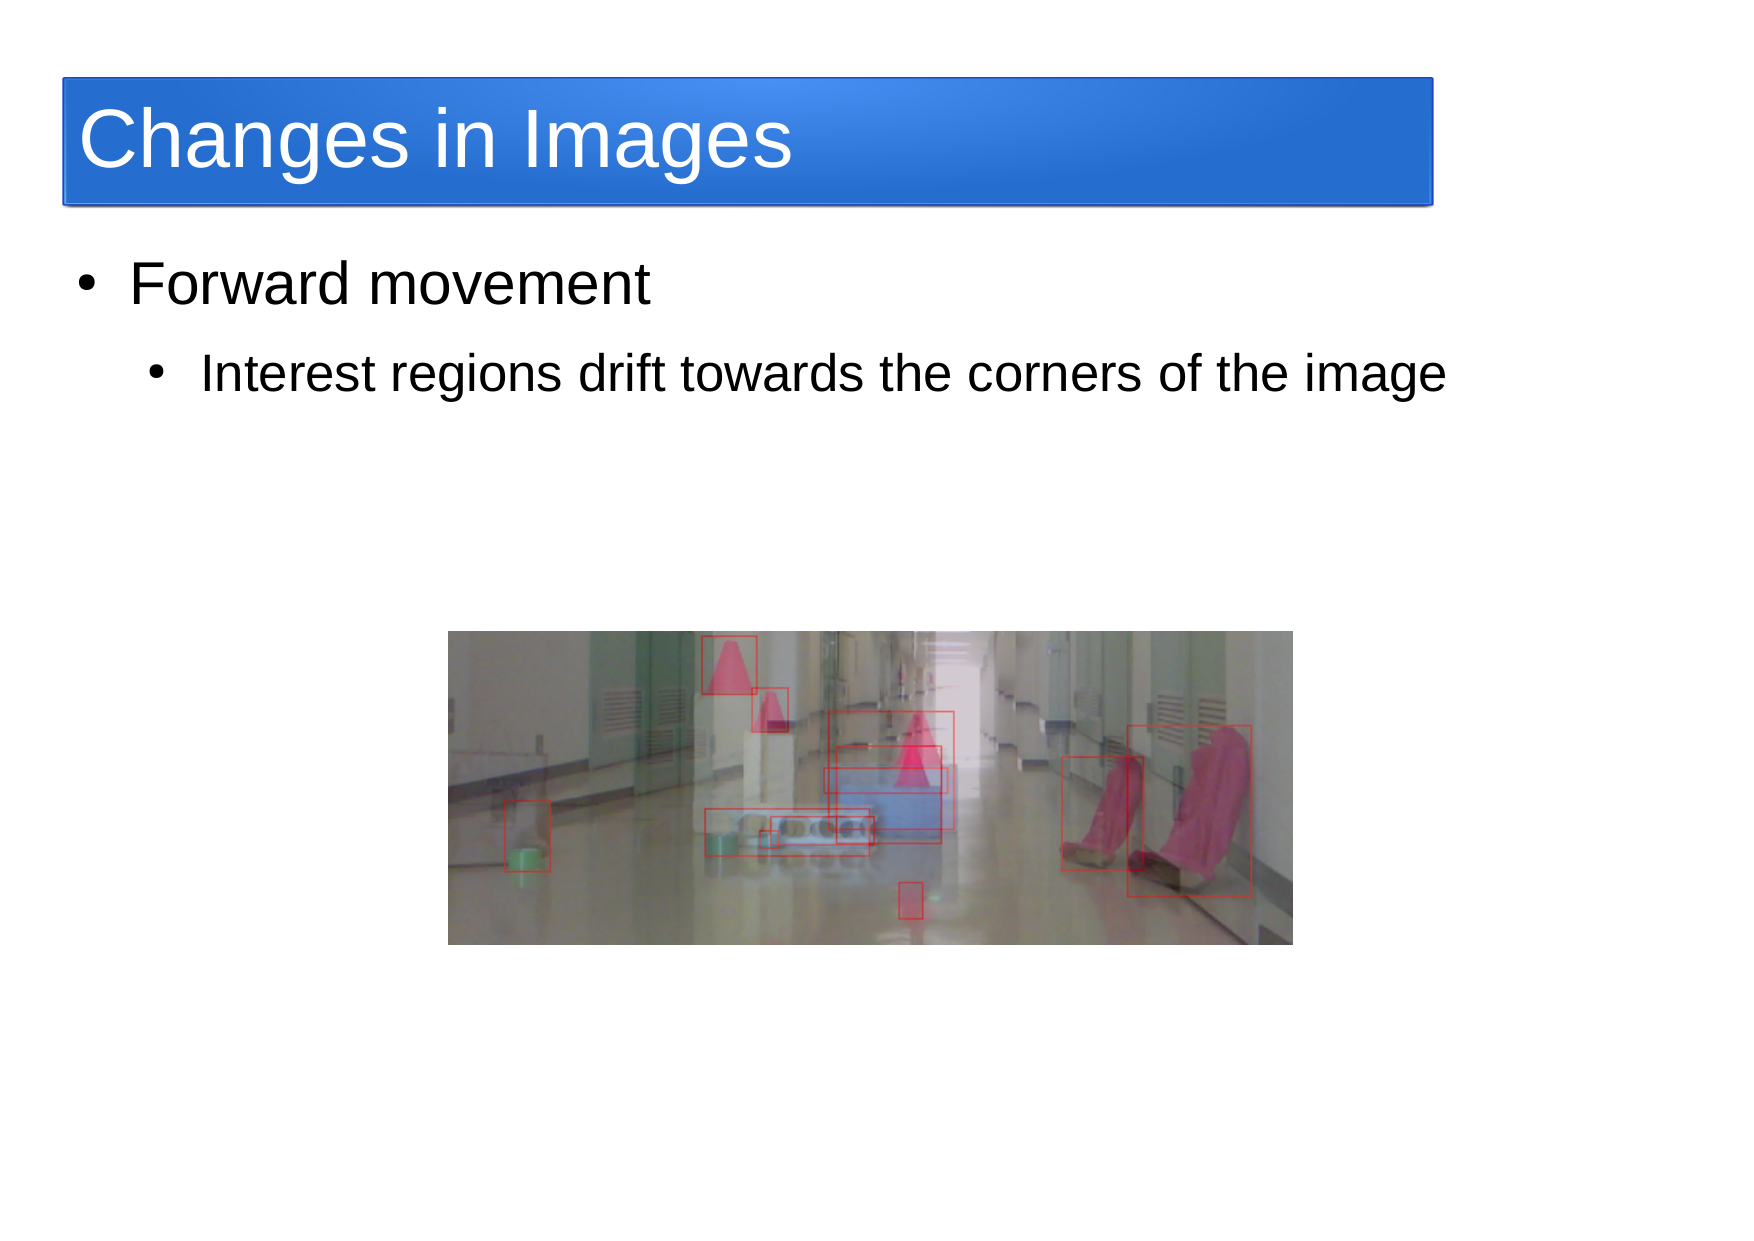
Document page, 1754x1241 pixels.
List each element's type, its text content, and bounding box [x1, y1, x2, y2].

title Changes in Images [78, 80, 1429, 198]
list Forward movement Interest regions drift towards the corners of the image [58, 249, 1696, 461]
picture [58, 77, 1439, 209]
picture [448, 631, 1293, 945]
